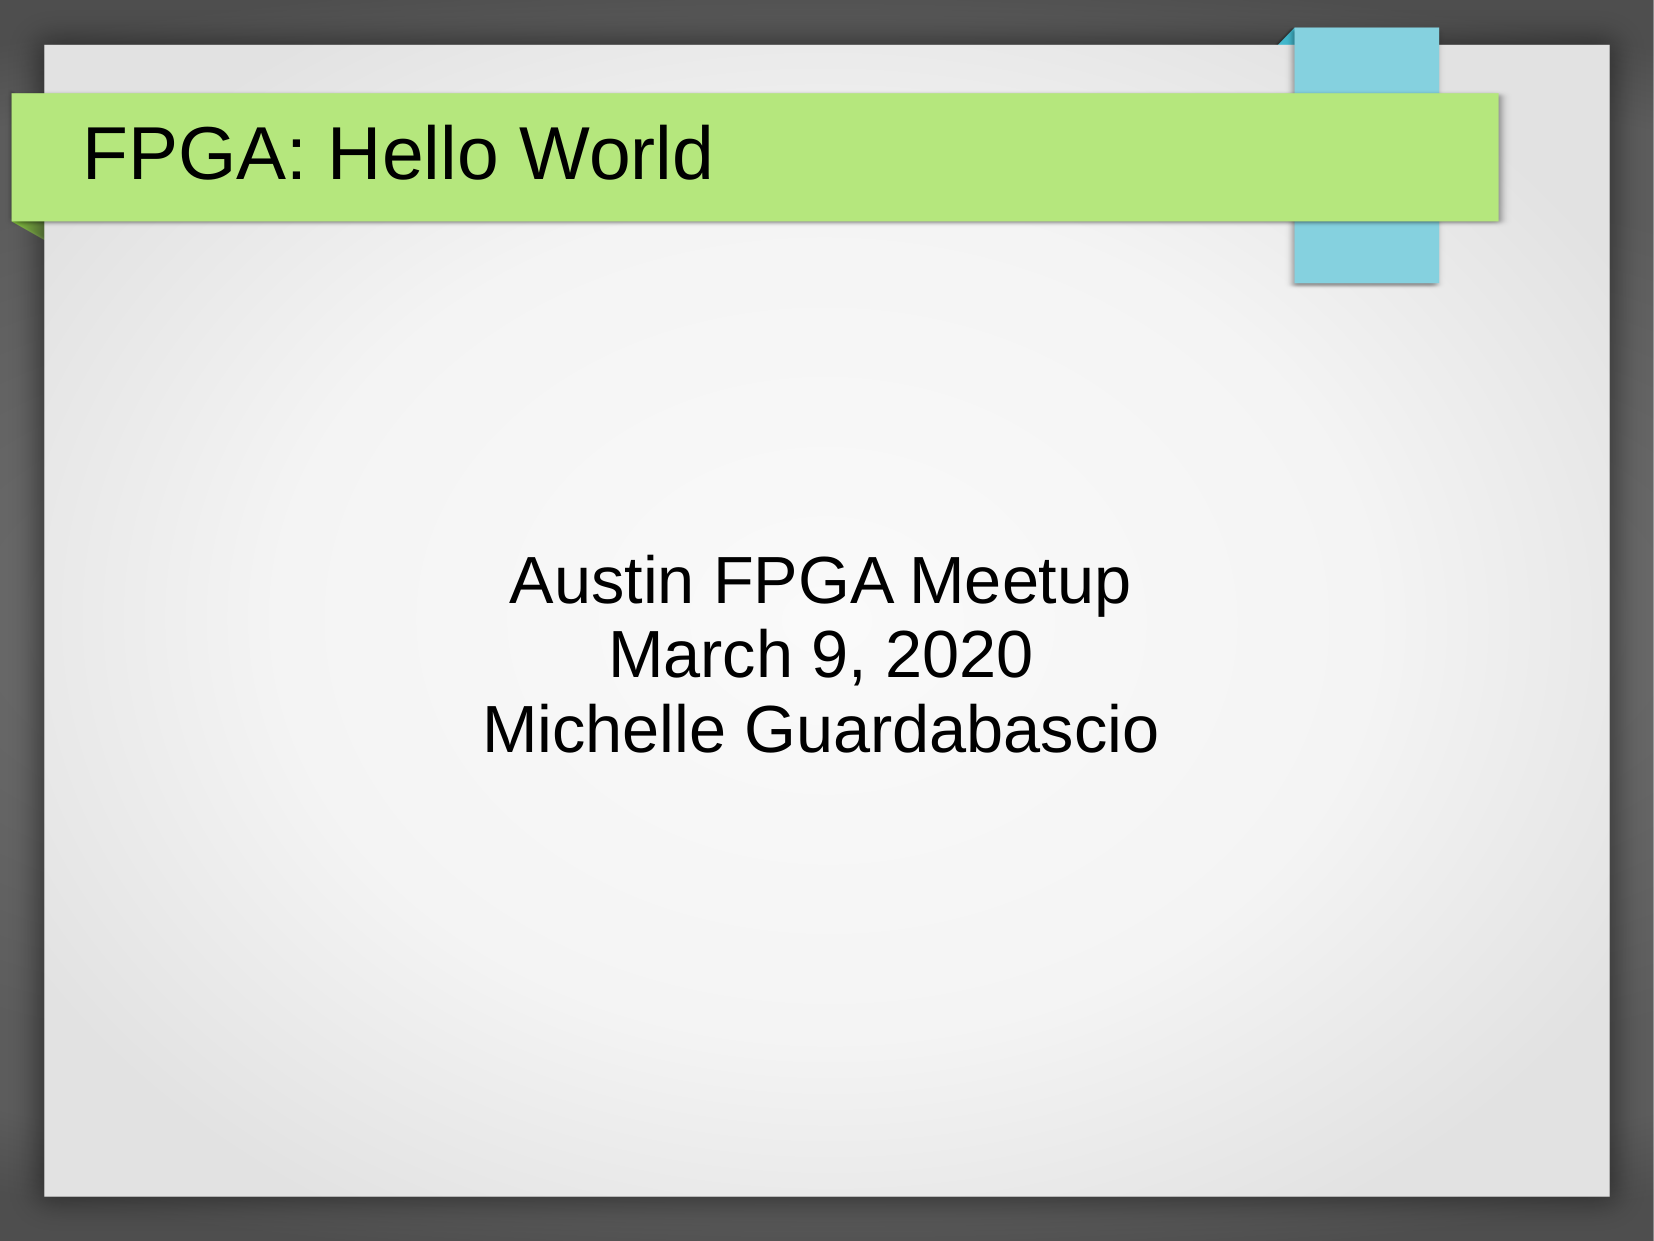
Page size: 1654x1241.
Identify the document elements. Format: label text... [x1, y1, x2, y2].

title FPGA: Hello World [82, 94, 1264, 213]
picture [0, 0, 1654, 1241]
subtitle Austin FPGA Meetup March 9, 2020 Michelle Guardabascio [76, 295, 1565, 1015]
